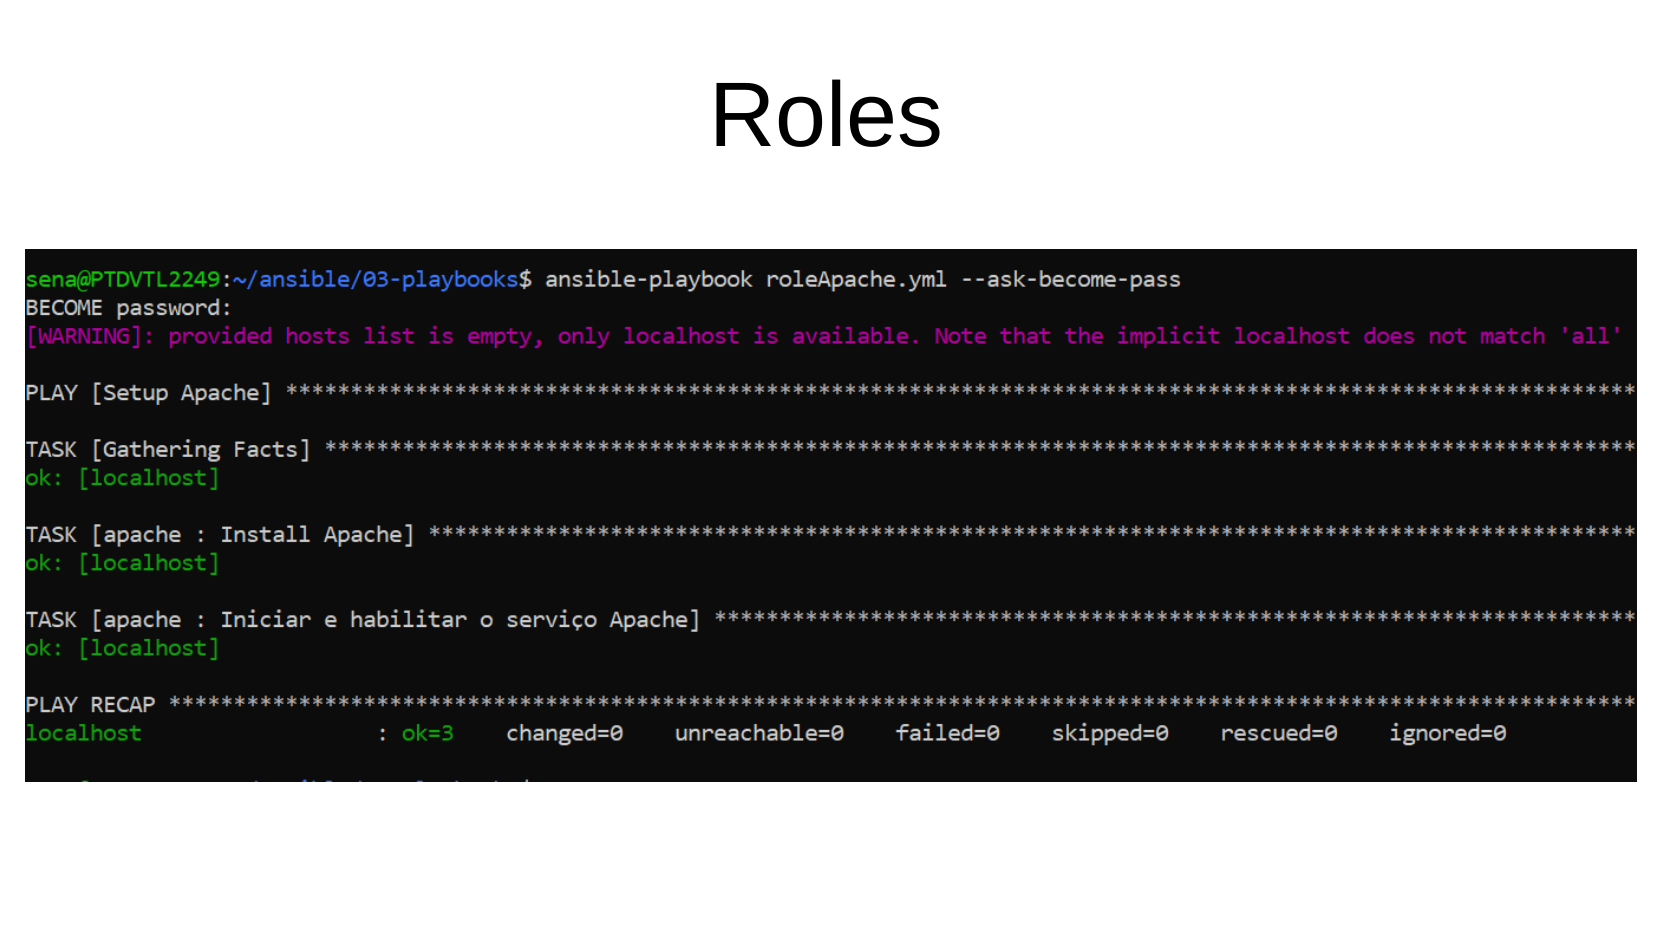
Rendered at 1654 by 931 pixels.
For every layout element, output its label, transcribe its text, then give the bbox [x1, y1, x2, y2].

title Roles [82, 37, 1571, 193]
picture [25, 249, 1637, 782]
